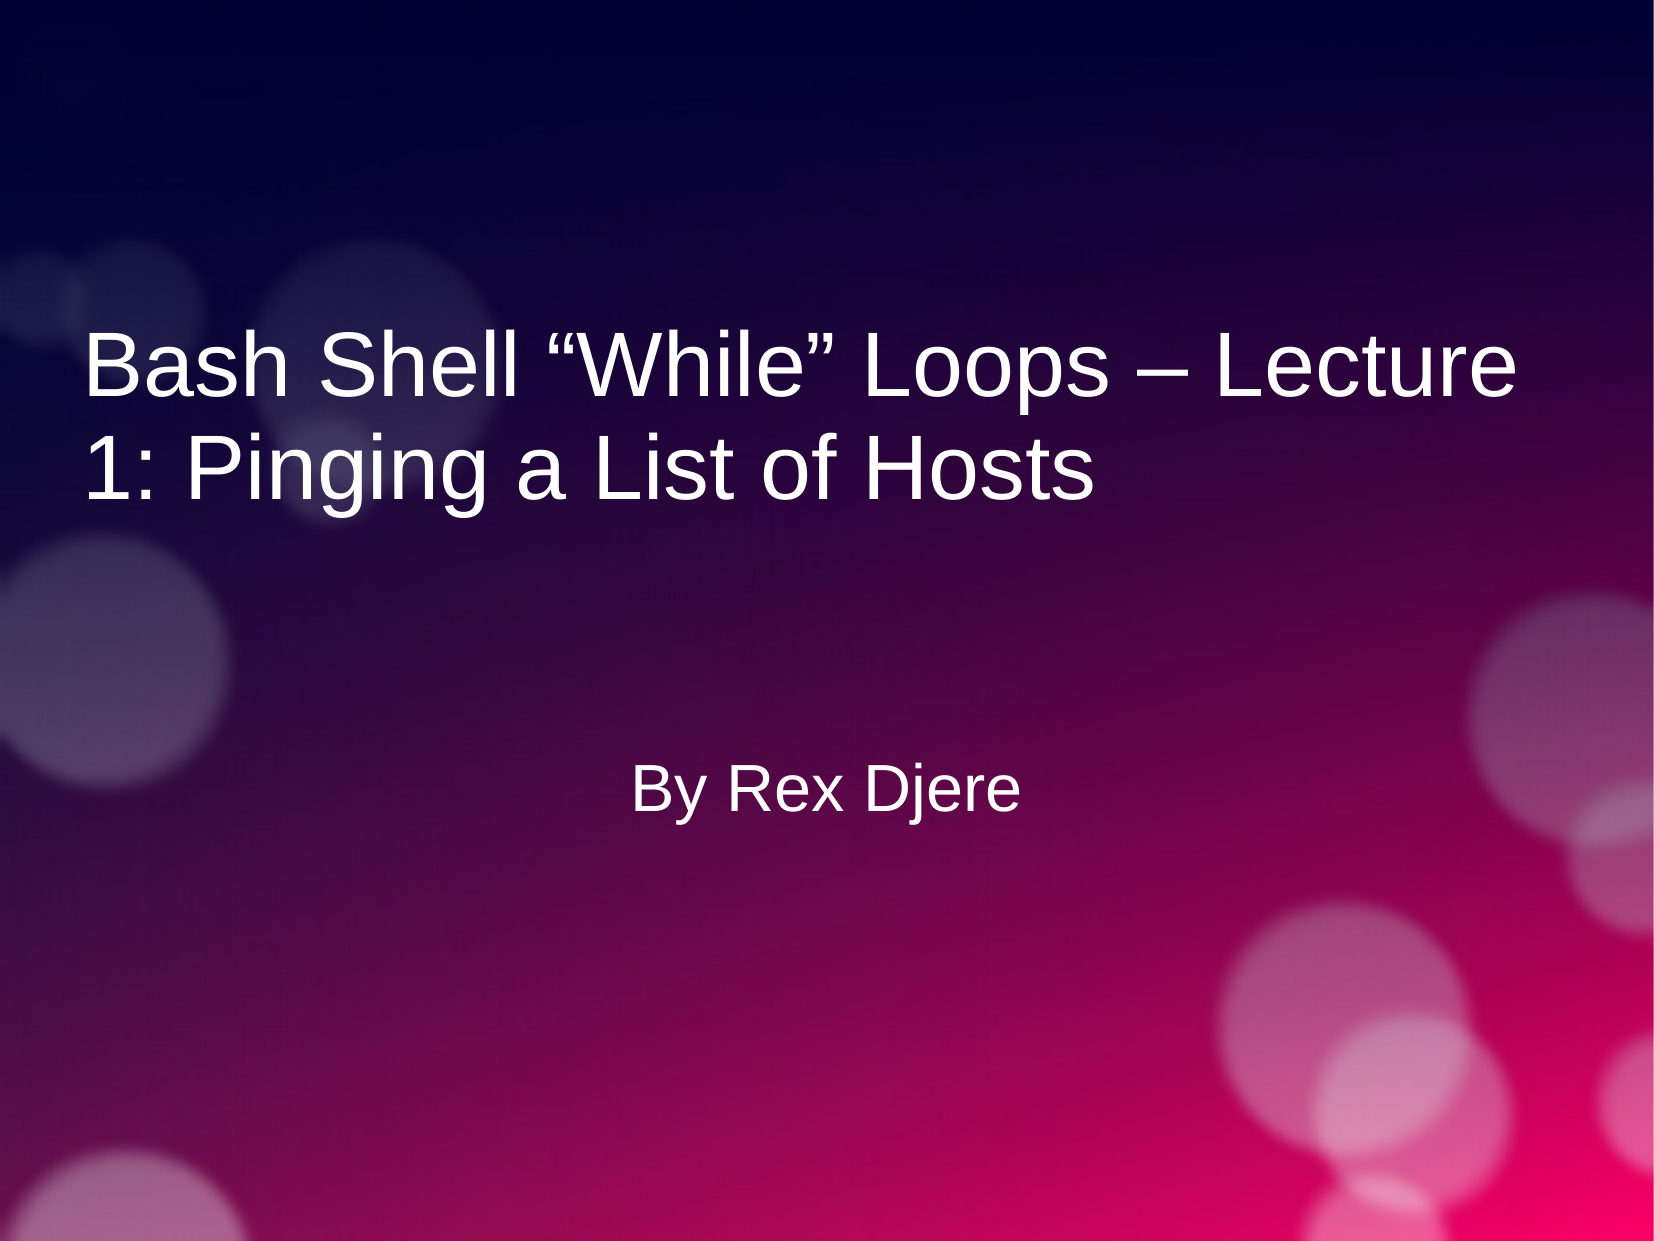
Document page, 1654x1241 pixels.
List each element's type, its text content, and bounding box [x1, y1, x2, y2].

title Bash Shell “While” Loops – Lecture 1: Pinging a List of Hosts [82, 312, 1571, 520]
subtitle By Rex Djere [82, 566, 1571, 1010]
picture [0, 0, 1654, 1241]
